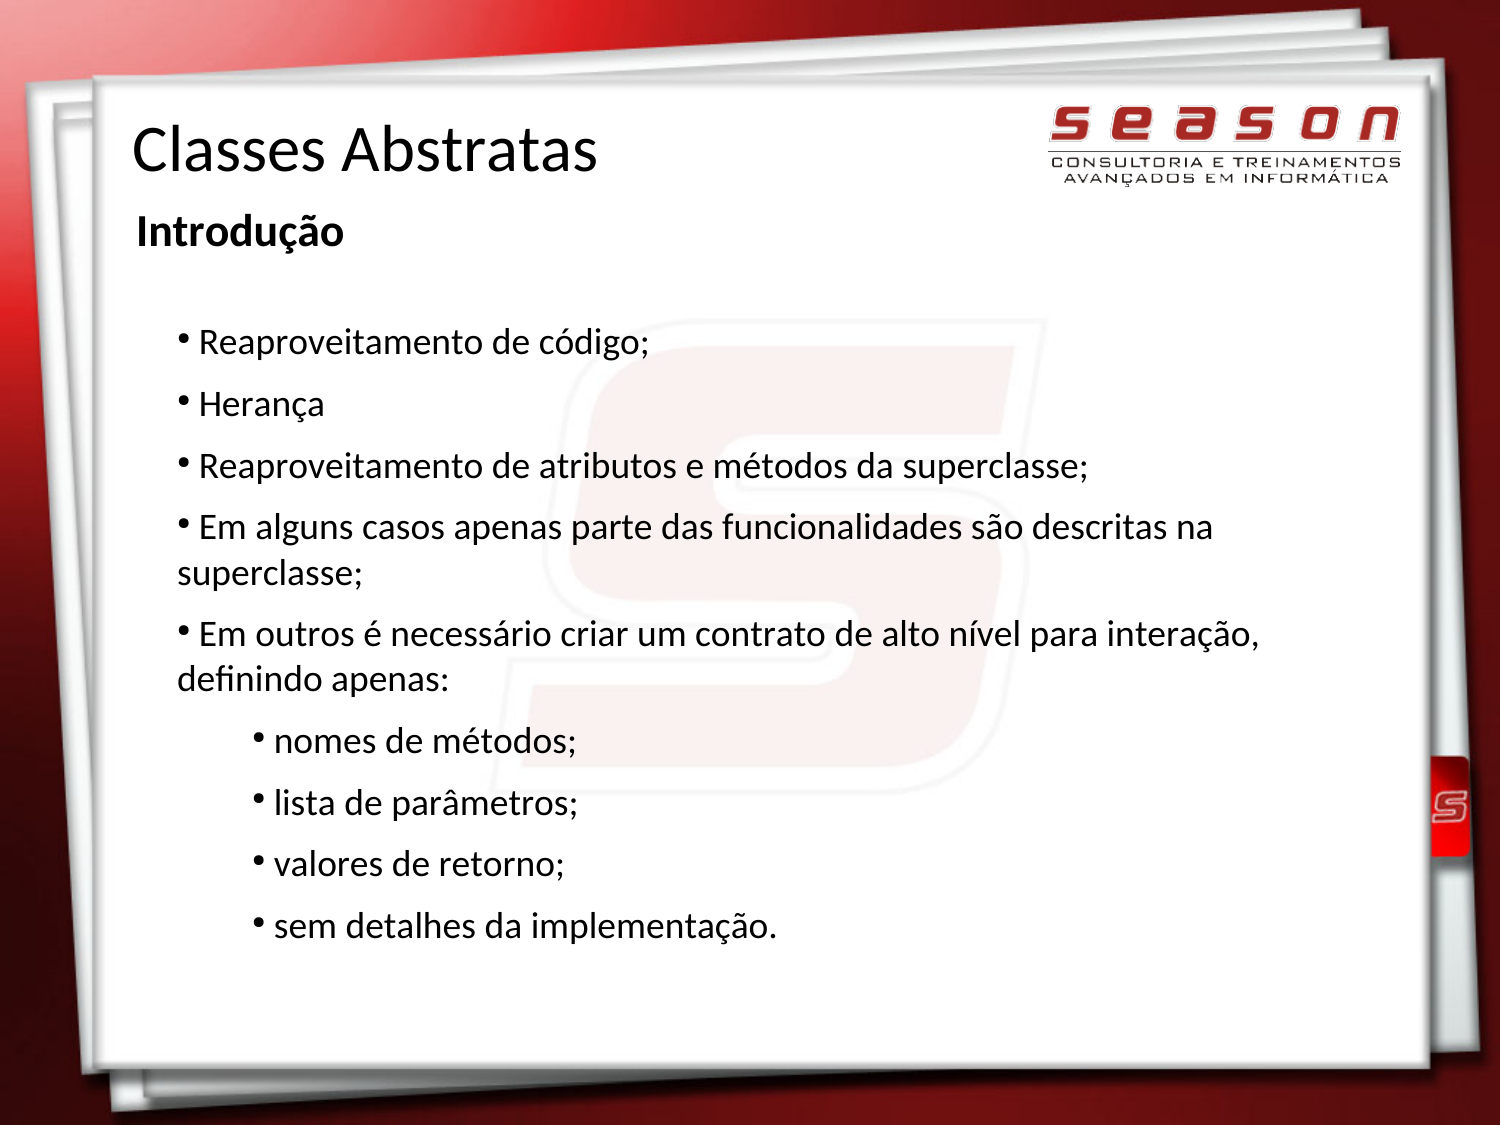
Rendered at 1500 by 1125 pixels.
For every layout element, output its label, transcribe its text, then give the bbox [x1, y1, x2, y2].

picture [0, 0, 1500, 1125]
text_box Introdução [119, 200, 1240, 256]
title Classes Abstratas [118, 33, 1394, 257]
text_box Reaproveitamento de código; Herança Reaproveitamento de atributos e métodos da superclasse; Em alguns casos apenas parte das funcionalidades são descritas na superclasse; Em outros é necessário criar um contrato de alto nível para interação, definindo apenas: nomes de métodos; lista de parâmetros; valores de retorno; sem detalhes da implementação. [177, 317, 1347, 946]
